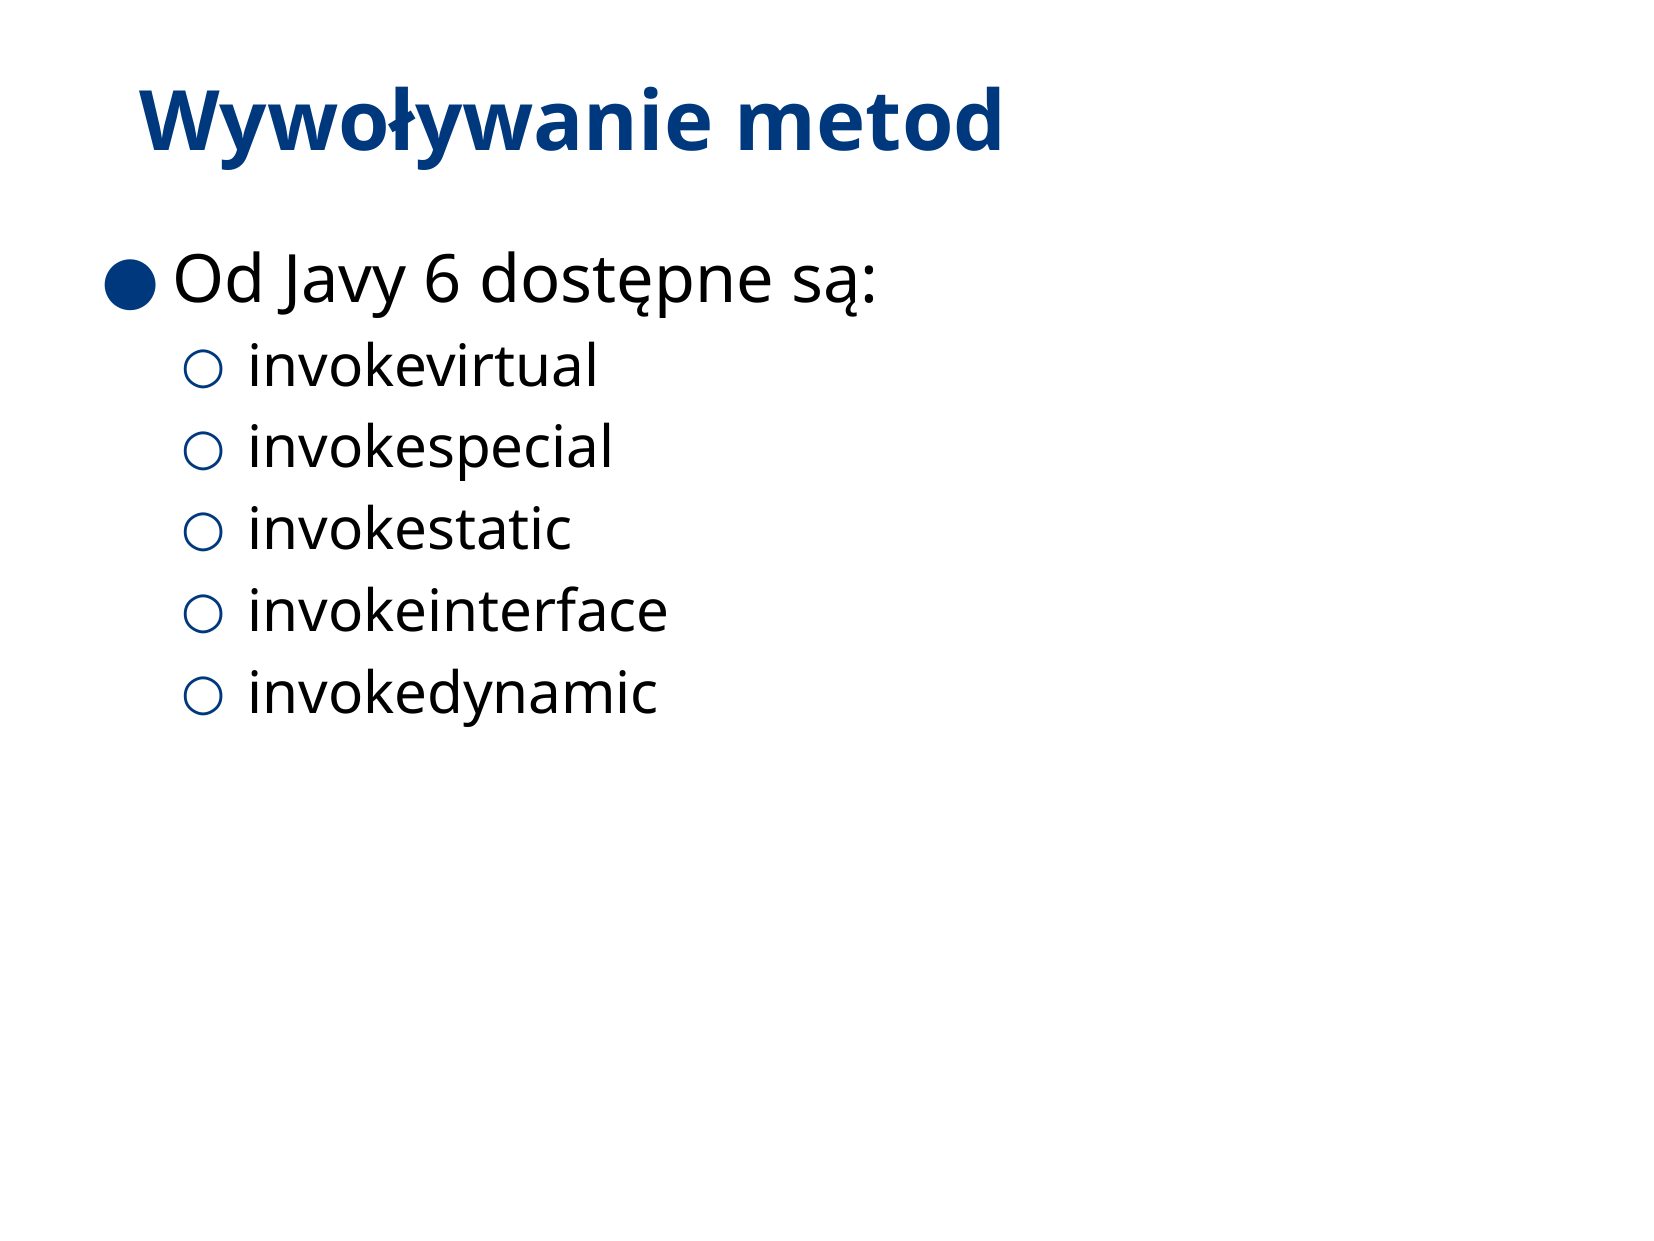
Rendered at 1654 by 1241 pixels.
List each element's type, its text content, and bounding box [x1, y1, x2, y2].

title Wywoływanie metod [82, 49, 1571, 183]
list Od Javy 6 dostępne są: invokevirtual invokespecial invokestatic invokeinterface invokedynamic [82, 221, 1571, 1176]
